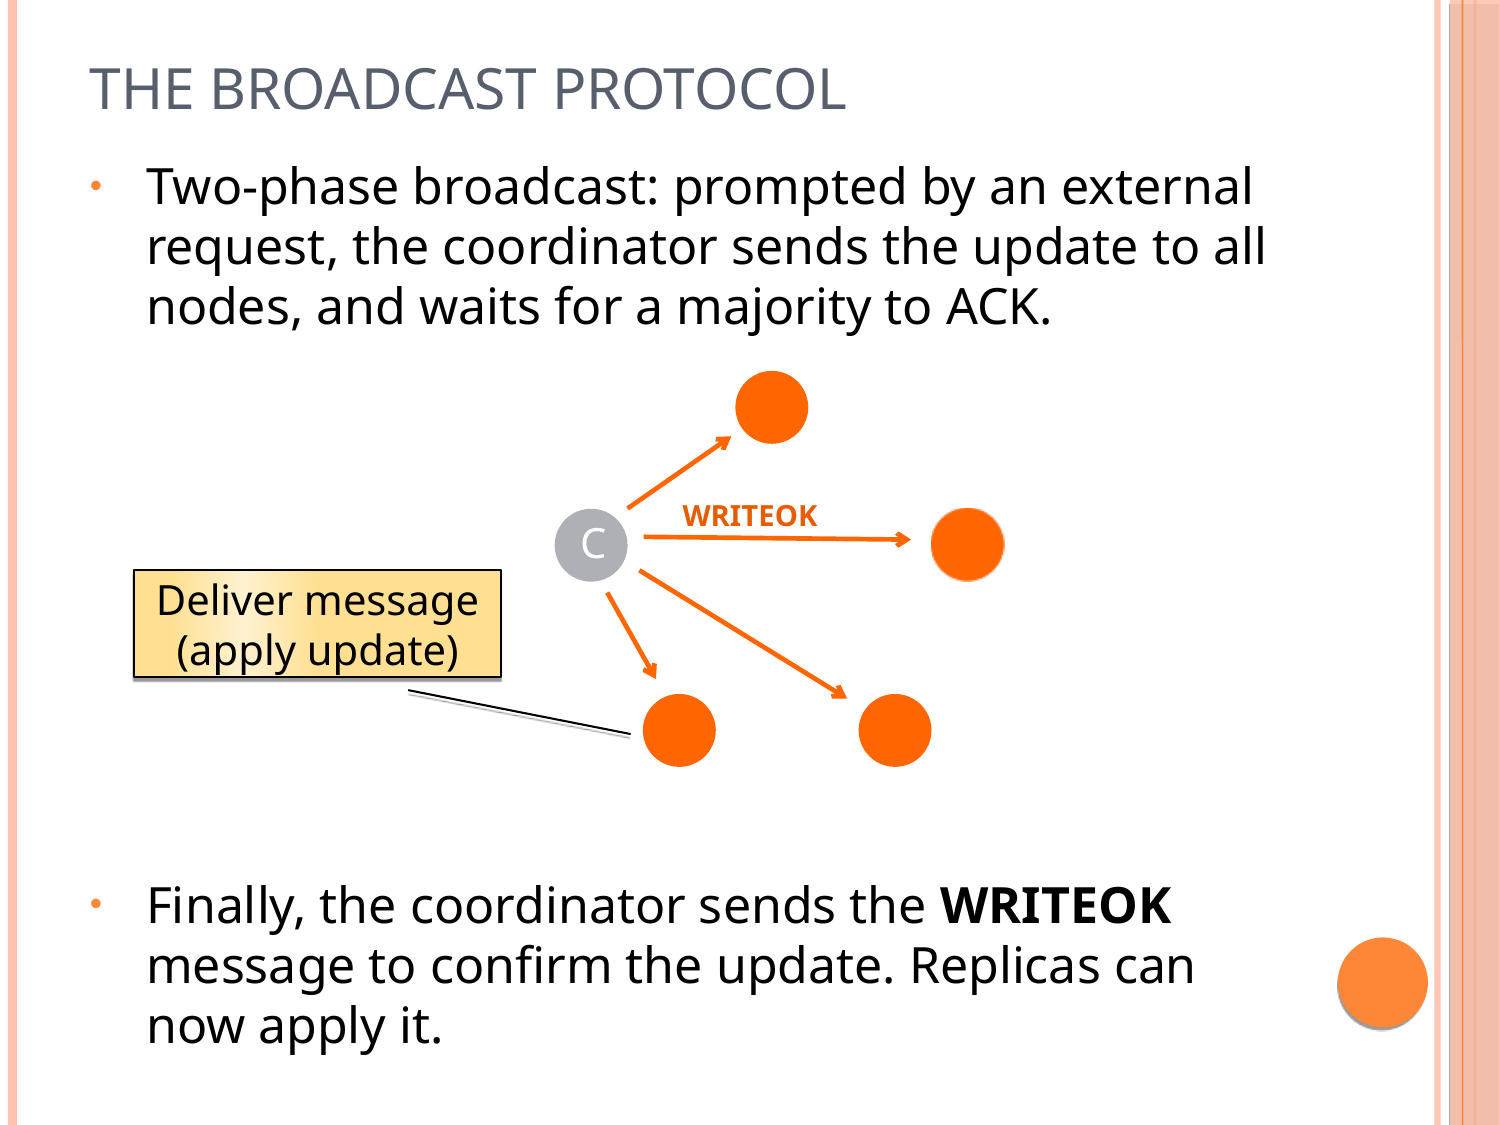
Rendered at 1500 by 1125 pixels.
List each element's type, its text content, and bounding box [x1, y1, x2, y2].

text_box [627, 436, 732, 509]
text_box [607, 592, 656, 680]
text_box [642, 693, 716, 767]
text_box Deliver message (apply update) [134, 570, 501, 677]
picture [931, 508, 1005, 582]
list Two-phase broadcast: prompted by an external request, the coordinator sends the update to all nodes, and waits for a majority to ACK. [75, 147, 1300, 363]
title The broadcast protocol [75, 45, 1300, 129]
text_box WRITEOK [667, 489, 859, 540]
text_box C [554, 508, 628, 582]
text_box [639, 570, 848, 699]
text_box [735, 370, 809, 444]
text_box Finally, the coordinator sends the WRITEOK message to confirm the update. Replicas can now apply it. [75, 866, 1300, 1082]
text_box [858, 693, 932, 767]
slide_number [1333, 940, 1434, 1027]
